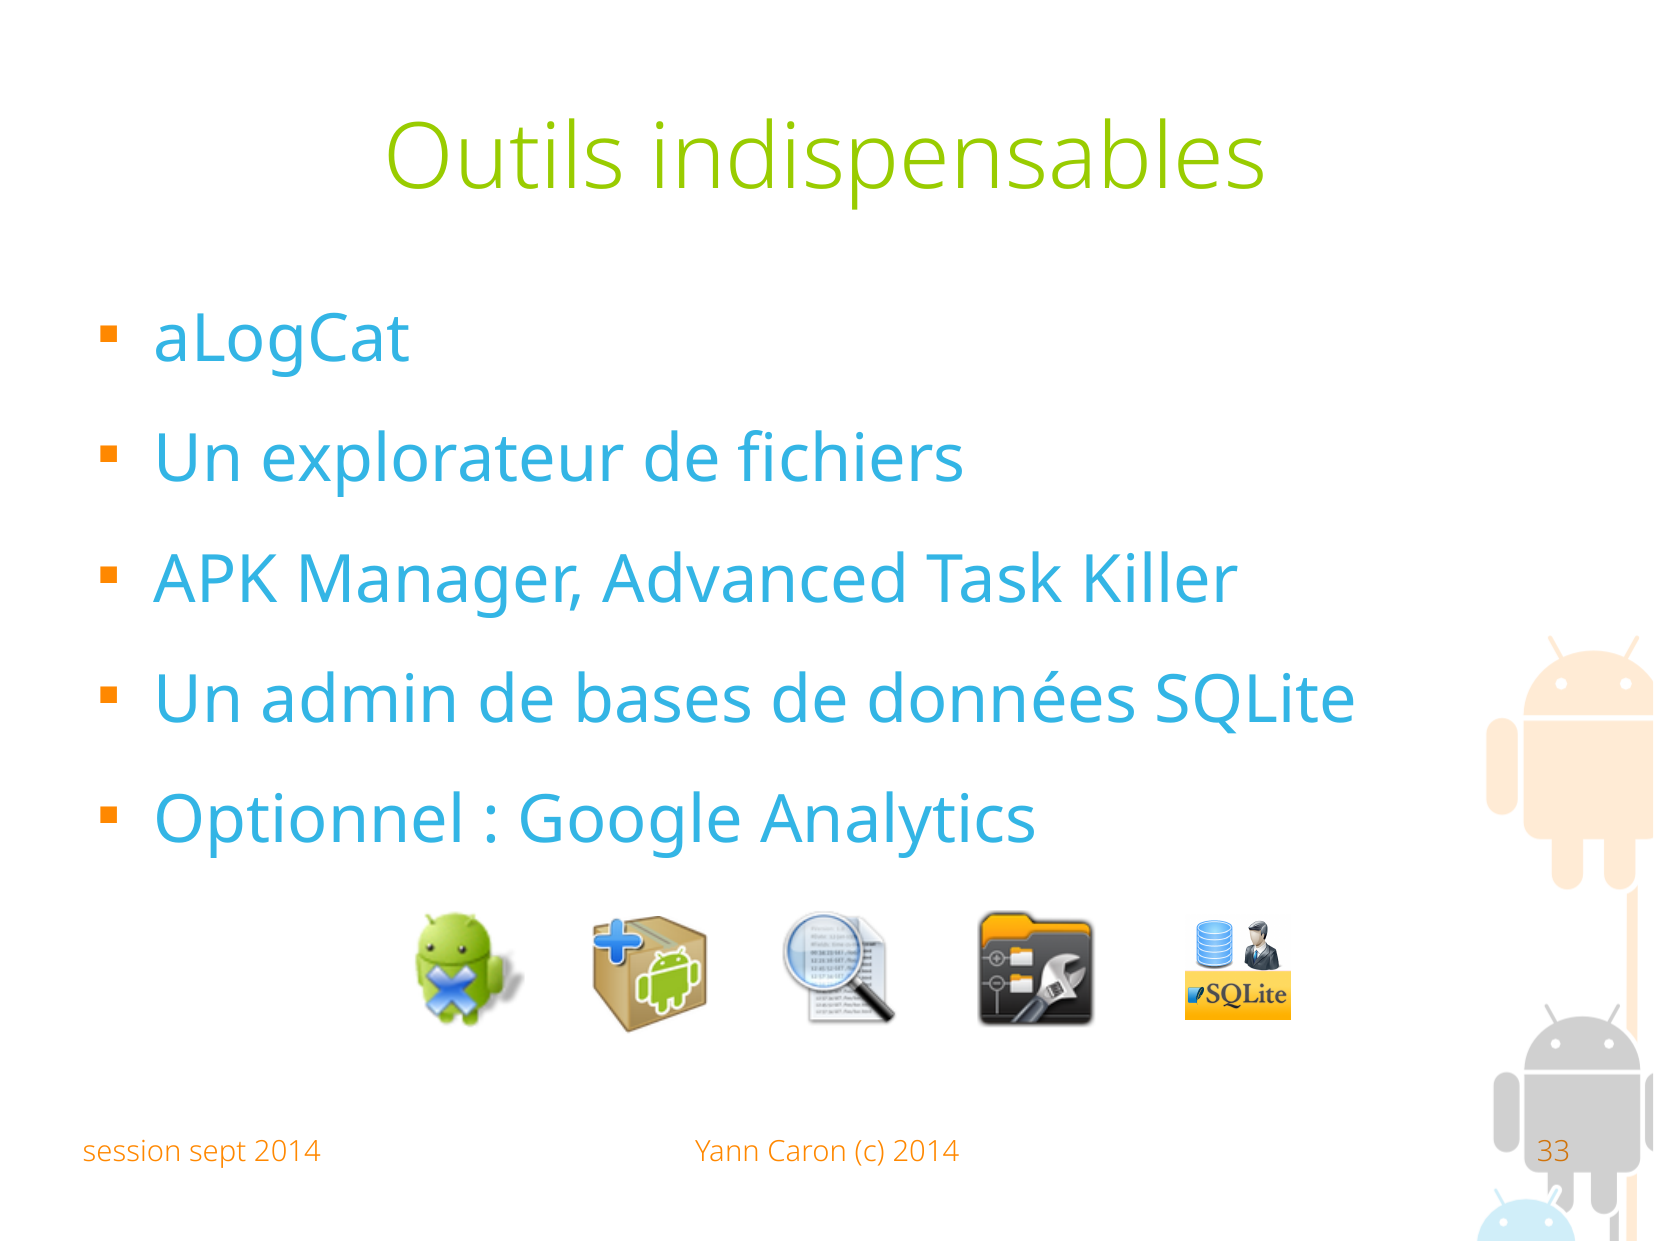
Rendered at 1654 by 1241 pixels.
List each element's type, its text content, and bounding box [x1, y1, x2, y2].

title Outils indispensables [82, 49, 1571, 257]
list aLogCat Un explorateur de fichiers APK Manager, Advanced Task Killer Un admin de bases de données SQLite Optionnel : Google Analytics [82, 290, 1571, 1010]
picture [240, 423, 1654, 1241]
